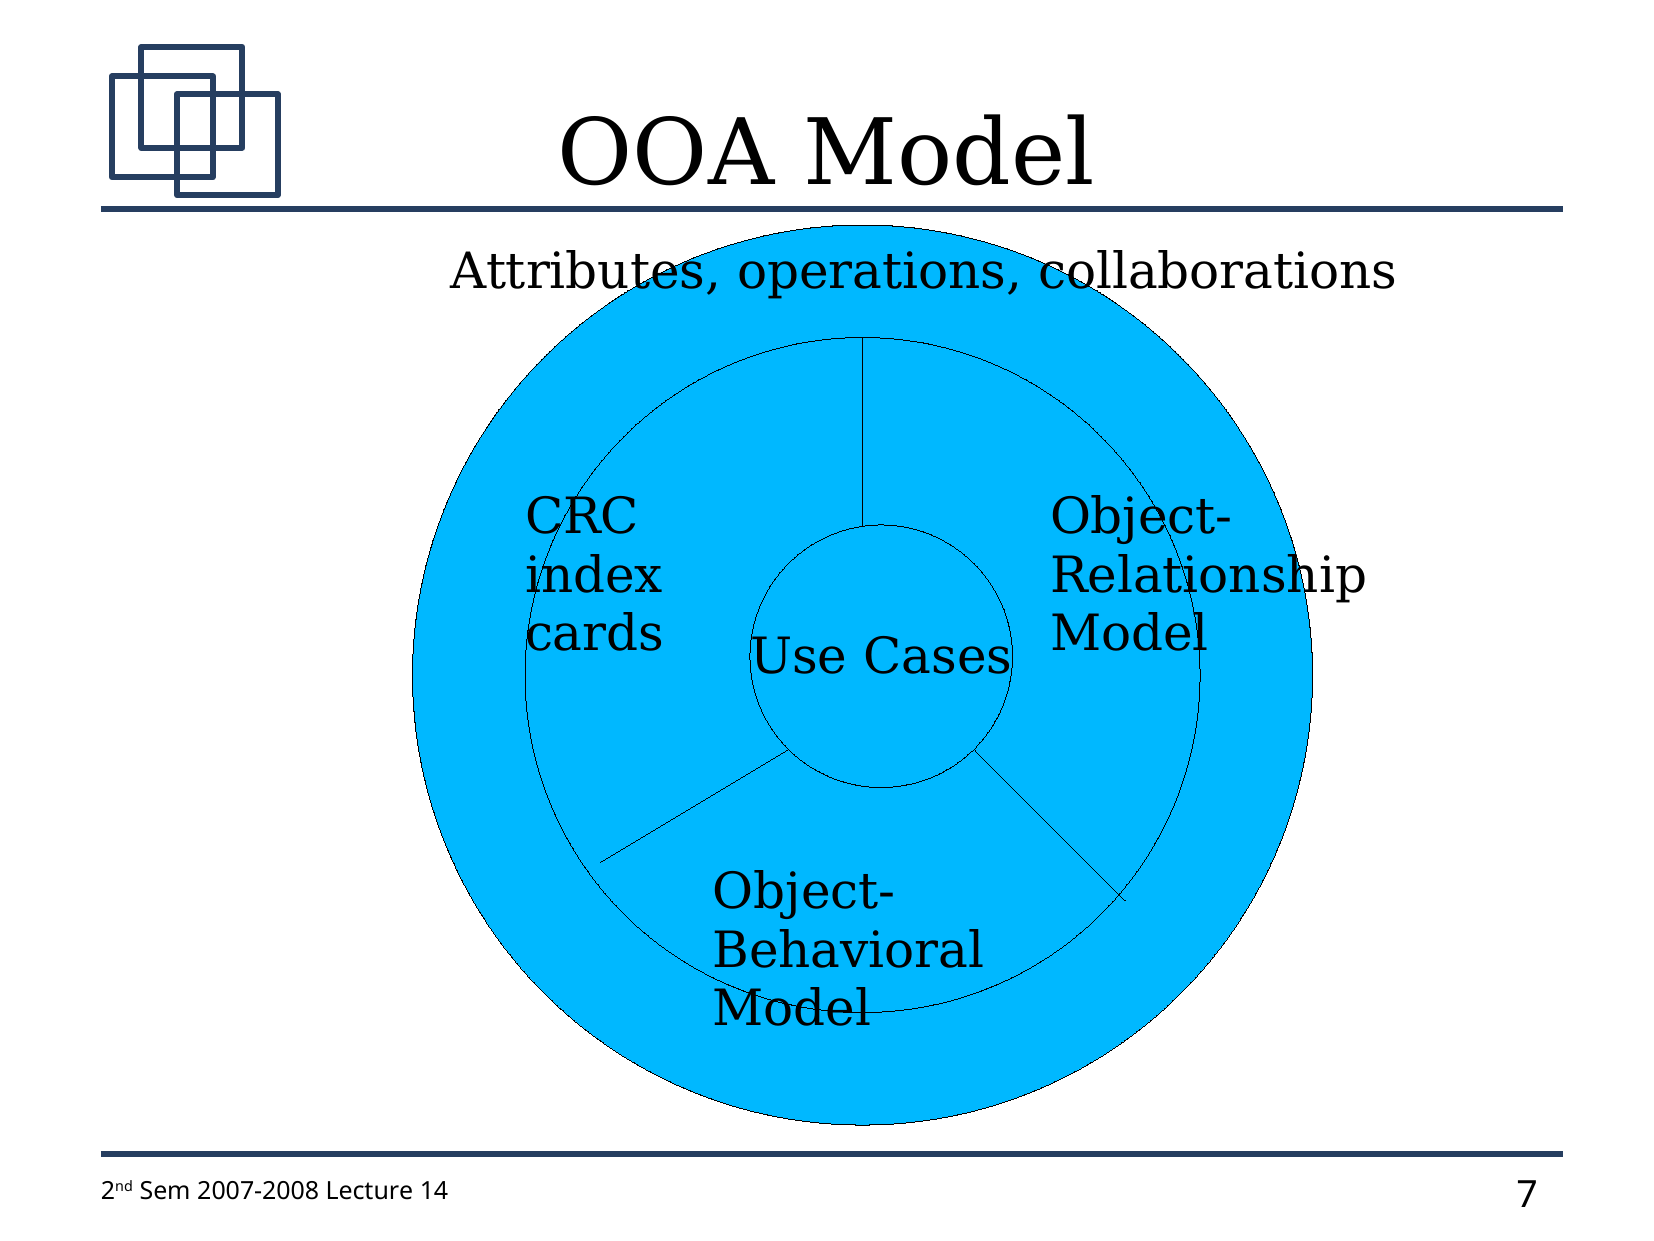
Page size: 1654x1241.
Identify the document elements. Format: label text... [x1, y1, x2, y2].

text_box Use Cases [750, 524, 1013, 788]
text_box Object-Relationship Model [1050, 487, 1501, 663]
text_box [743, 225, 982, 241]
text_box [412, 301, 1313, 1126]
text_box Object-Behavioral Model [712, 862, 1051, 1038]
text_box Attributes, operations, collaborations [450, 241, 1463, 301]
text_box CRC index cards [525, 487, 751, 663]
title OOA Model [82, 49, 1571, 257]
